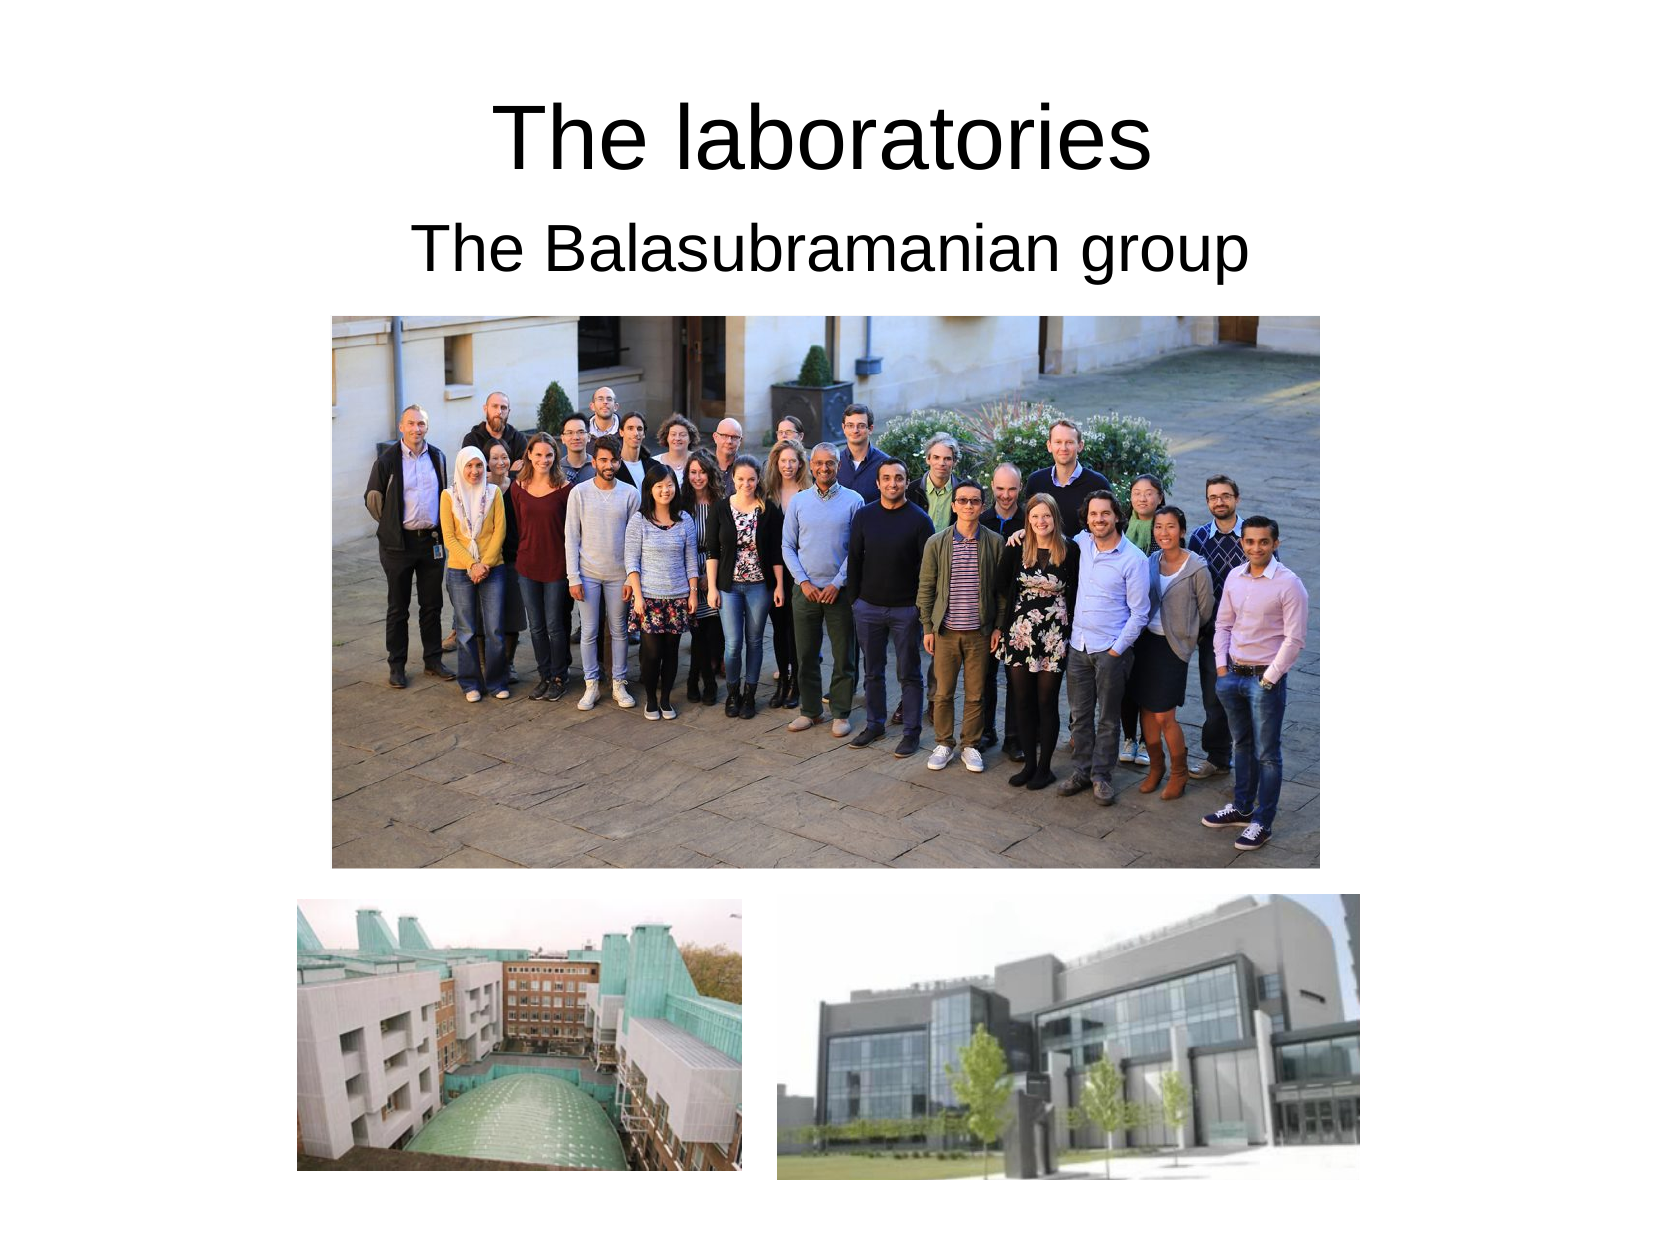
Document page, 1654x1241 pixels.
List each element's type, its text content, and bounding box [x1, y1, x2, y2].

picture [330, 315, 1320, 869]
picture [297, 899, 742, 1171]
picture [777, 894, 1360, 1180]
text_box The laboratories [417, 79, 1228, 203]
text_box The Balasubramanian group [364, 203, 1297, 306]
